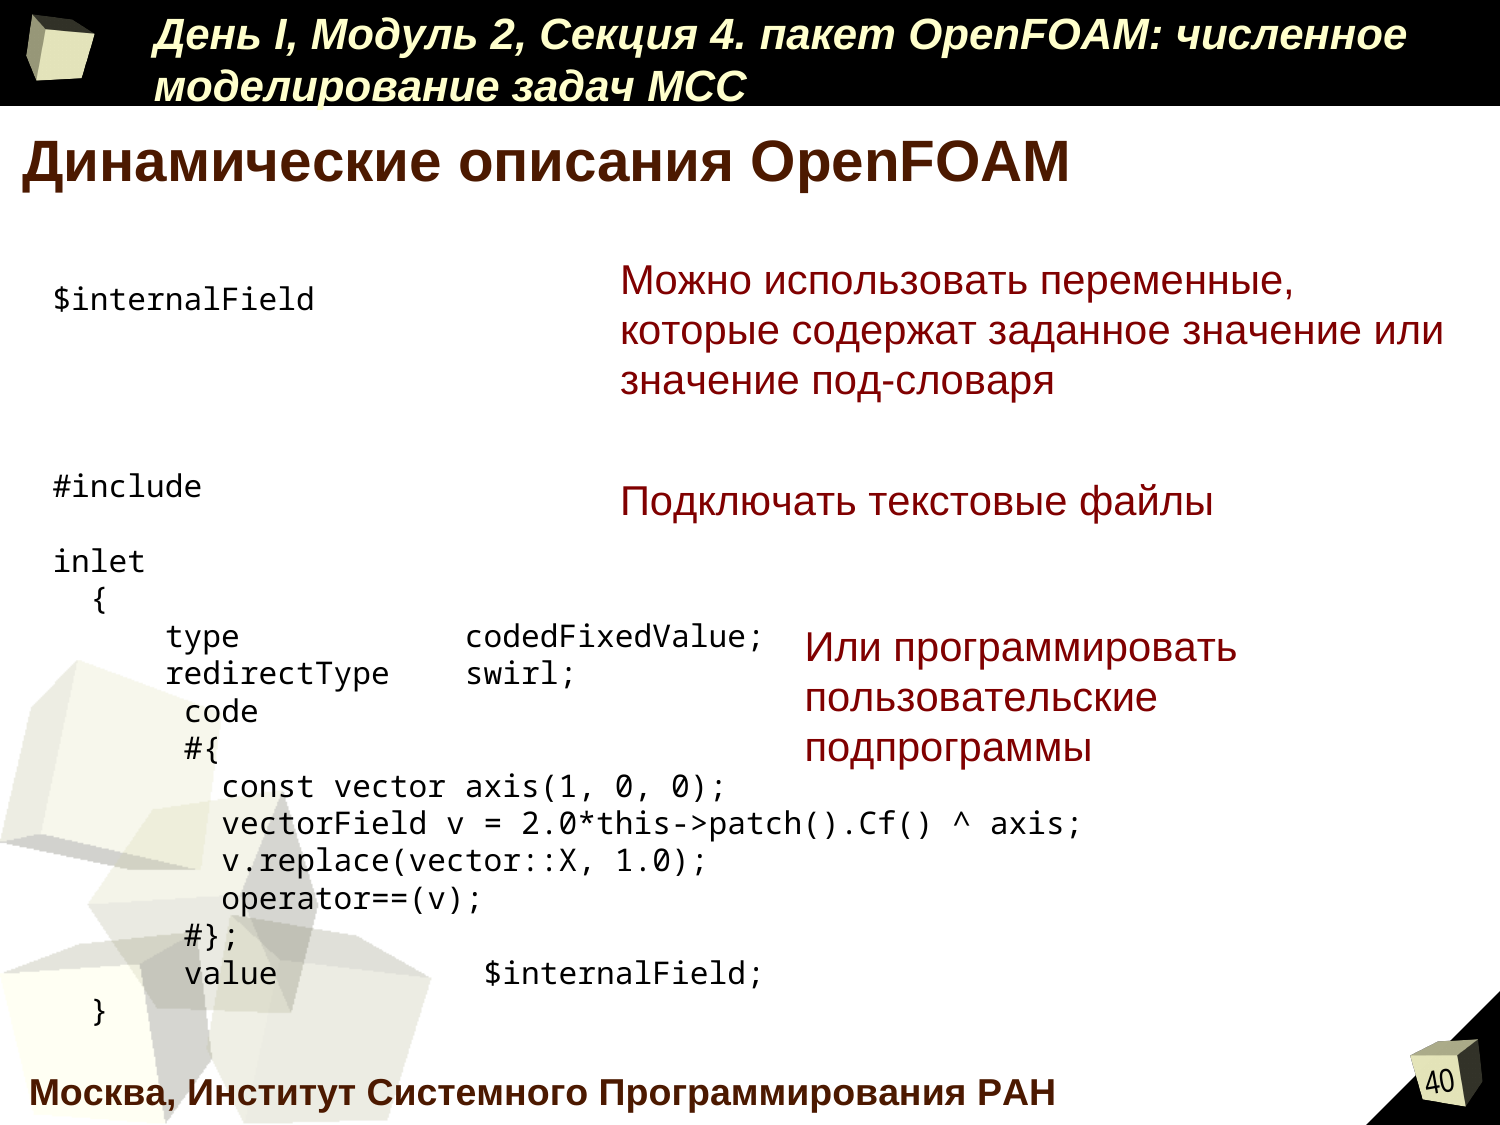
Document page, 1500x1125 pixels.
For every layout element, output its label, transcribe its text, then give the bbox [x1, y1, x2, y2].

picture [423, 1088, 433, 1102]
text_box Можно использовать переменные, которые содержат заданное значение или значение под-словаря Подключать текстовые файлы [620, 252, 1447, 544]
text_box Динамические описания OpenFOAM [7, 115, 1500, 201]
text_box Или программировать пользовательские подпрограммы [804, 620, 1447, 768]
text_box $internalField #include inlet { type codedFixedValue; redirectType swirl; code #{ const vector axis(1, 0, 0); vectorField v = 2.0*this->patch().Cf() ^ axis; v.replace(vector::X, 1.0); operator==(v); #}; value $internalField; } [37, 271, 1359, 1073]
picture [0, 659, 433, 1125]
